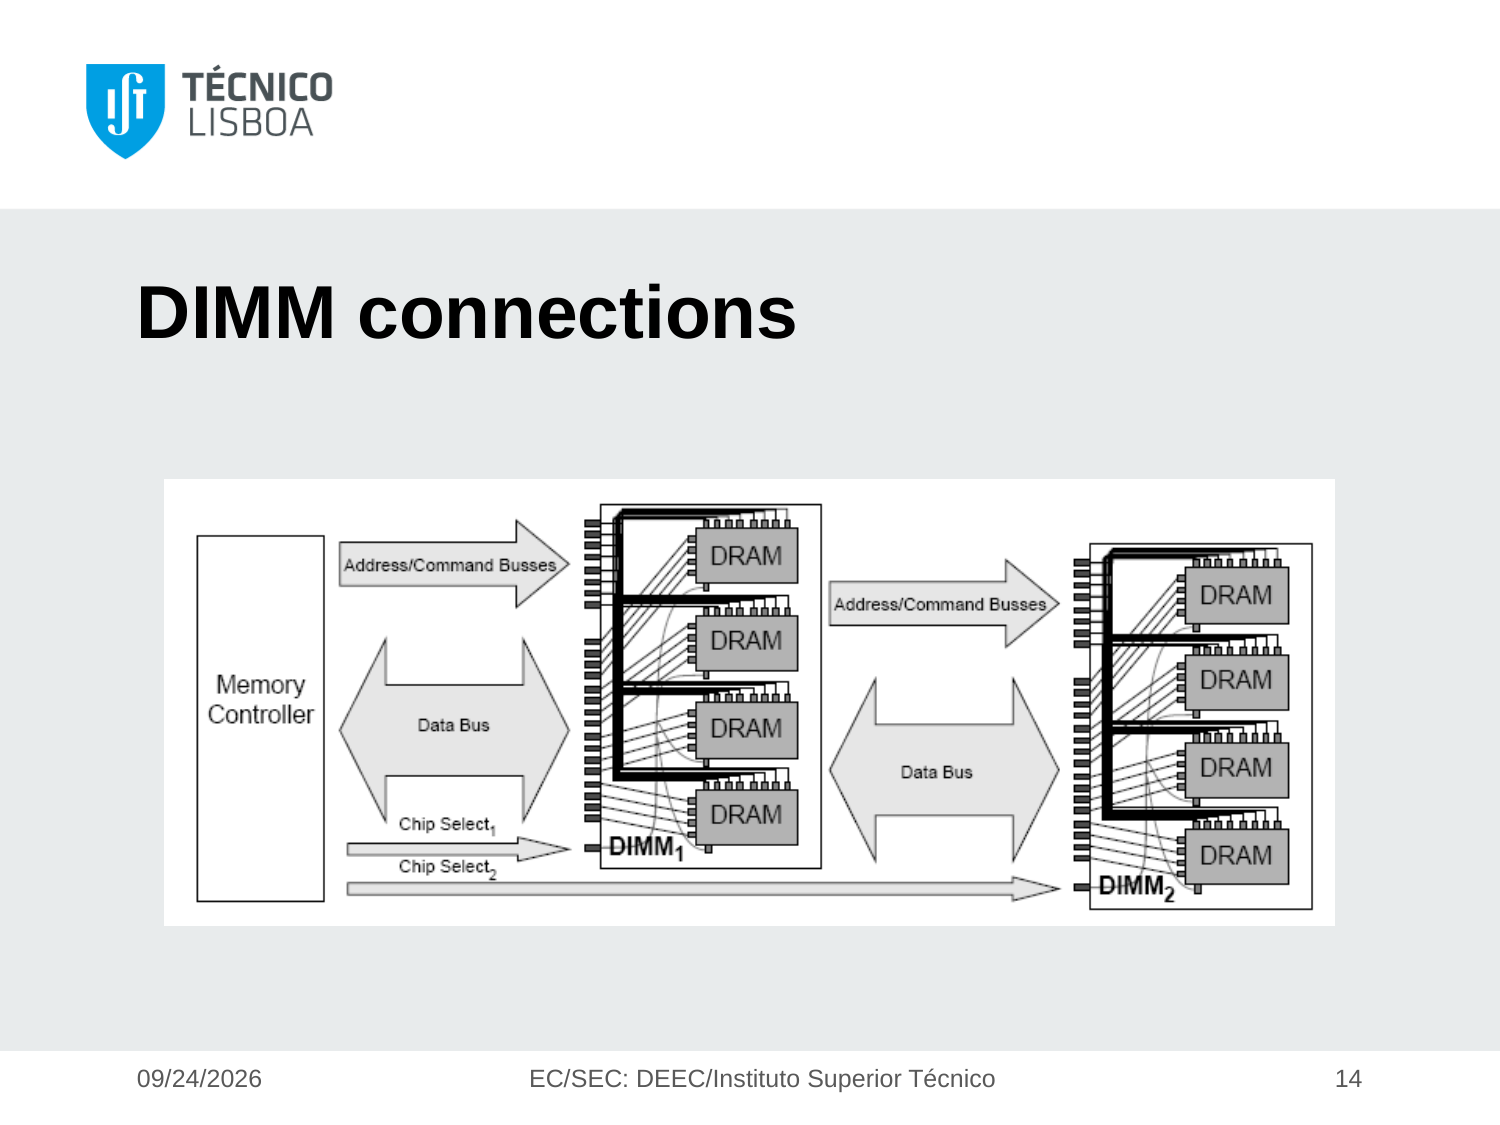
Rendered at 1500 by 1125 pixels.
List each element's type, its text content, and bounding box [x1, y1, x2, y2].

slide_number 12/15/2020 [121, 1052, 425, 1103]
slide_number <number> [1077, 1052, 1378, 1103]
picture [0, 0, 1500, 1125]
footer EC/SEC: DEEC/Instituto Superior Técnico [512, 1052, 1021, 1103]
title DIMM connections [121, 237, 1378, 381]
